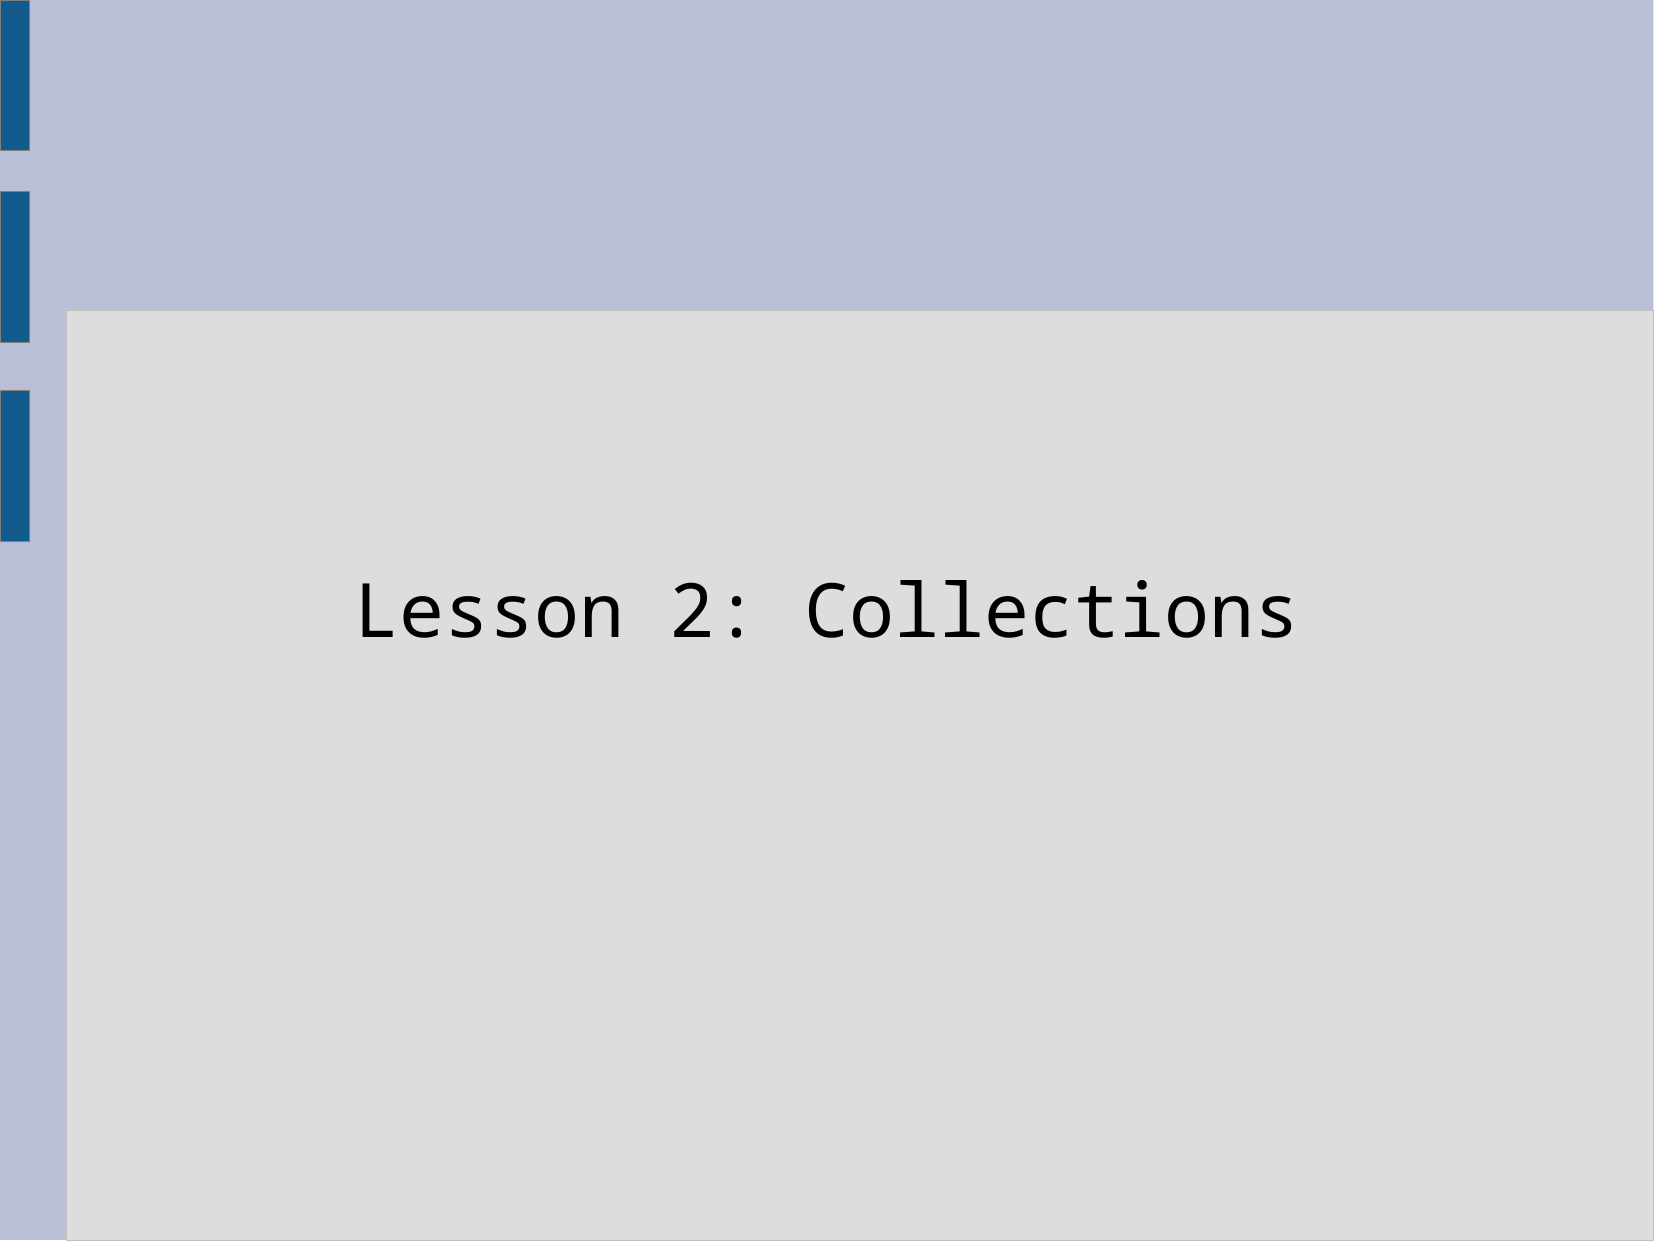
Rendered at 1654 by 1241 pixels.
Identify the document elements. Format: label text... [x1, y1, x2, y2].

subtitle Lesson 2: Collections [121, 91, 1534, 1127]
